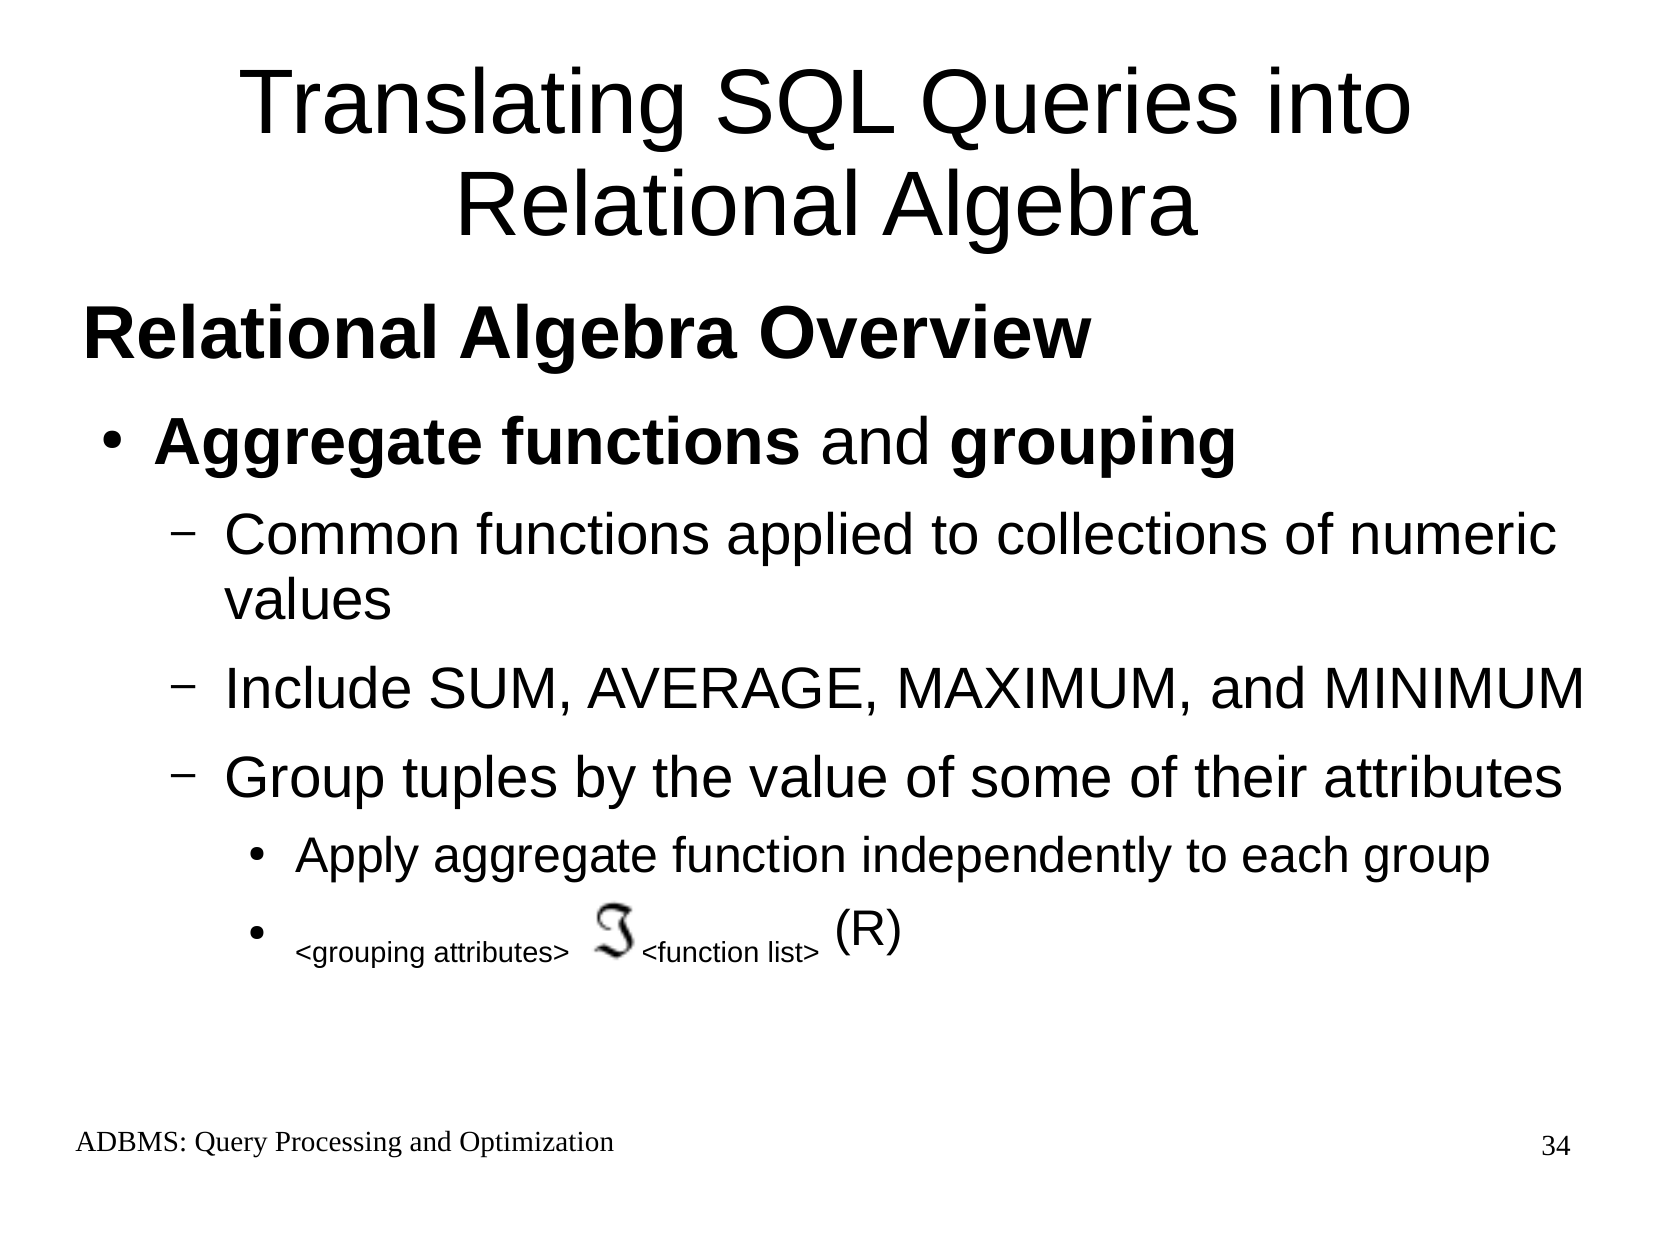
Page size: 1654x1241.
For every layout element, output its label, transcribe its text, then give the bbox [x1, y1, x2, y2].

picture [585, 899, 643, 963]
title Translating SQL Queries into Relational Algebra [82, 49, 1571, 257]
list Relational Algebra Overview Aggregate functions and grouping Common functions applied to collections of numeric values Include SUM, AVERAGE, MAXIMUM, and MINIMUM Group tuples by the value of some of their attributes Apply aggregate function independently to each group <grouping attributes> <function list> (R) [82, 290, 1591, 1156]
